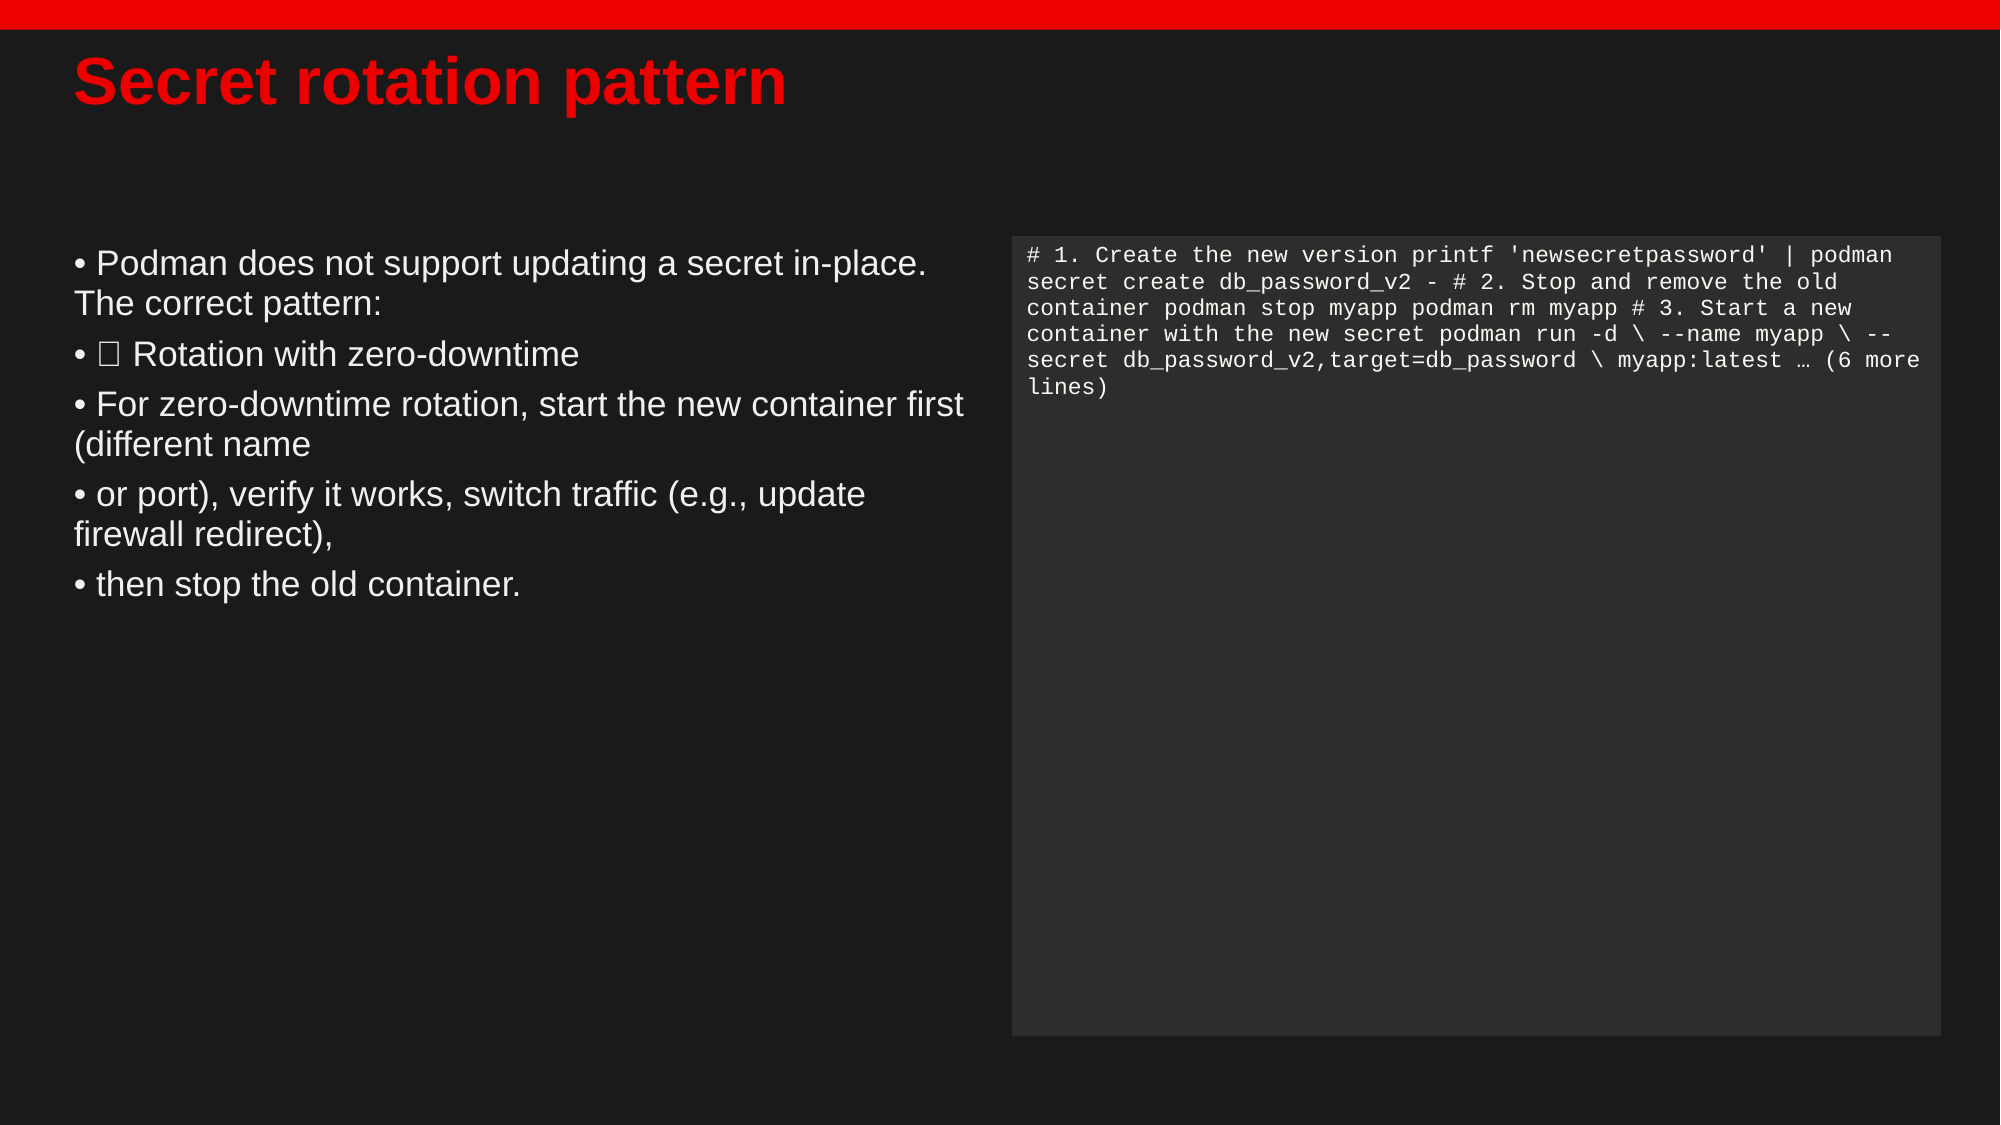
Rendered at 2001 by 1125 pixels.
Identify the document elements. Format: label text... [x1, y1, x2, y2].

text_box [0, 0, 2001, 30]
text_box Secret rotation pattern [59, 36, 1942, 208]
text_box # 1. Create the new version printf 'newsecretpassword' | podman secret create db_password_v2 - # 2. Stop and remove the old container podman stop myapp podman rm myapp # 3. Start a new container with the new secret podman run -d \ --name myapp \ --secret db_password_v2,target=db_password \ myapp:latest … (6 more lines) [1011, 236, 1942, 1037]
text_box • Podman does not support updating a secret in-place. The correct pattern: • 💡 Rotation with zero-downtime • For zero-downtime rotation, start the new container first (different name • or port), verify it works, switch traffic (e.g., update firewall redirect), • then stop the old container. [59, 236, 989, 1037]
